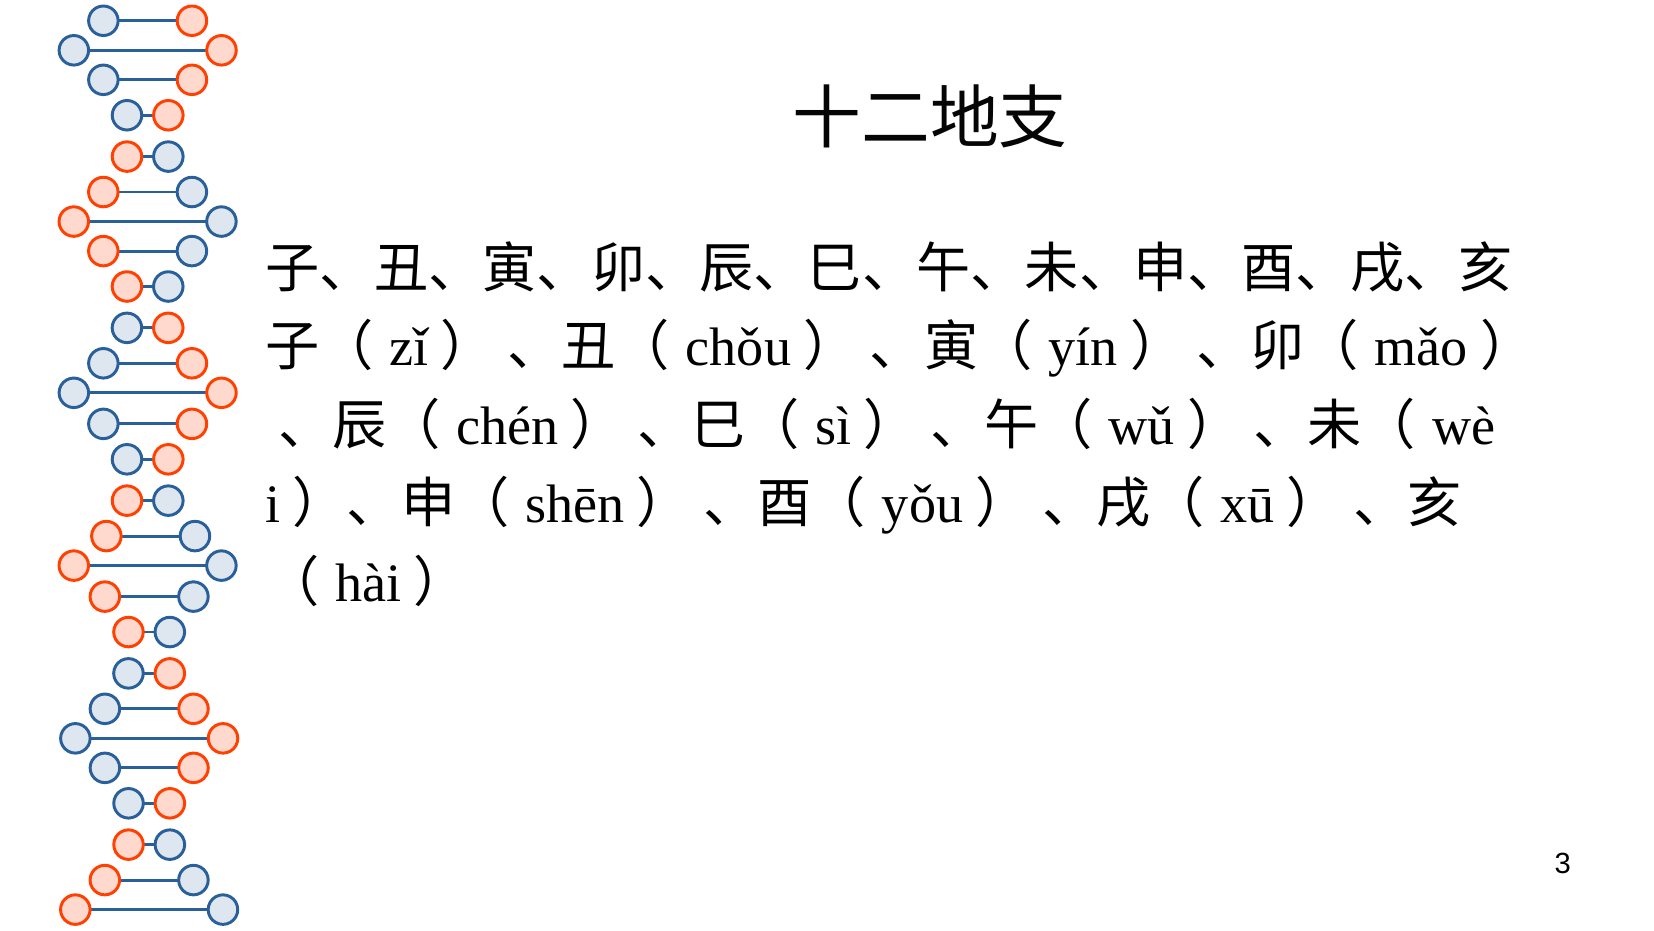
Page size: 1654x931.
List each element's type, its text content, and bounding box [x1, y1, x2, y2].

subtitle 子、丑、寅、卯、辰、巳、午、未、申、酉、戌、亥 子（zǐ） 、丑（chǒu） 、寅（yín） 、卯（mǎo） 、辰（chén） 、巳（sì） 、午（wǔ） 、未（wèi）、申（shēn） 、酉（yǒu） 、戌（xū） 、亥（hài） [265, 224, 1595, 764]
title 十二地支 [265, 35, 1595, 189]
